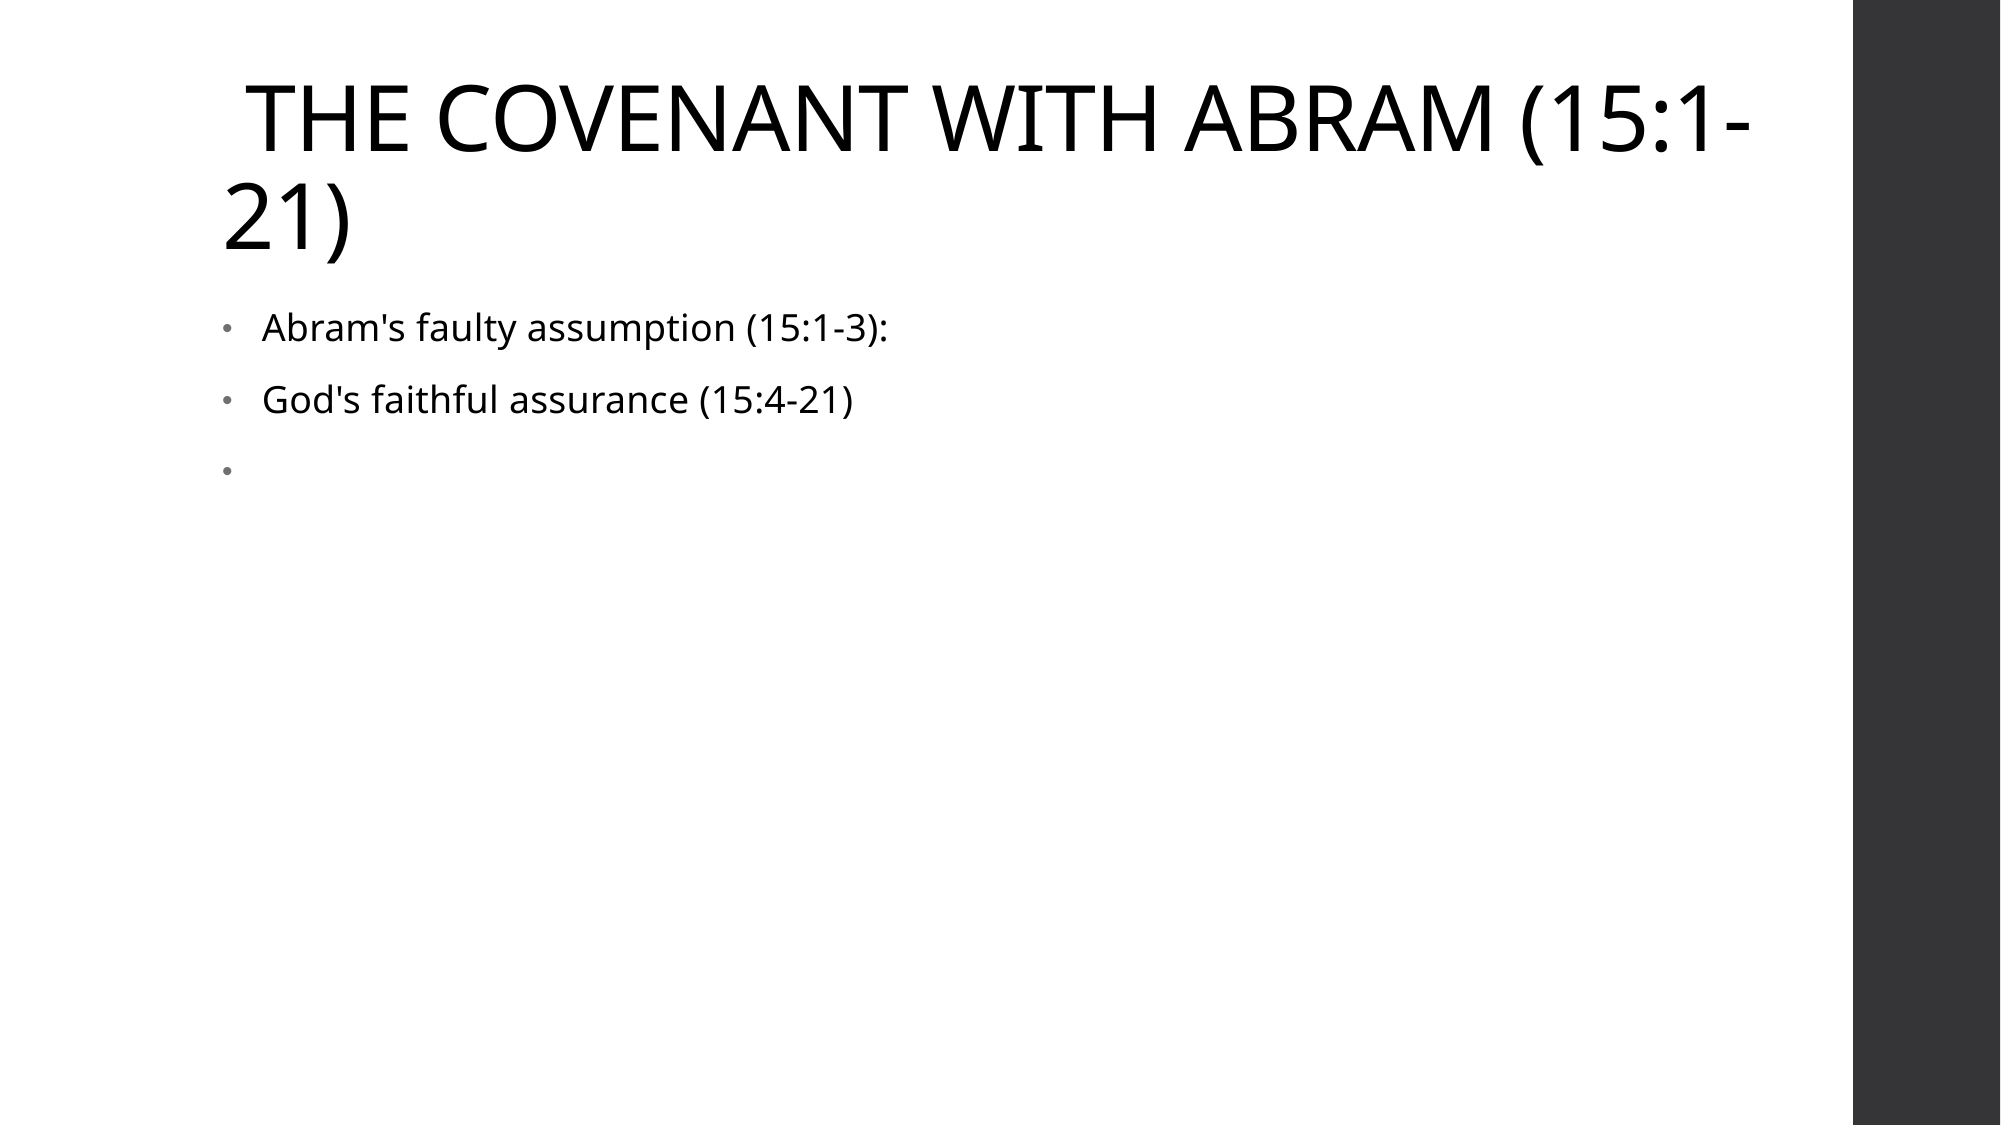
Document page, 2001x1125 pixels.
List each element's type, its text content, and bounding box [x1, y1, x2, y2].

list Abram's faulty assumption (15:1-3): God's faithful assurance (15:4-21) [206, 299, 1617, 1014]
title THE COVENANT WITH ABRAM (15:1-21) [206, 60, 1797, 278]
